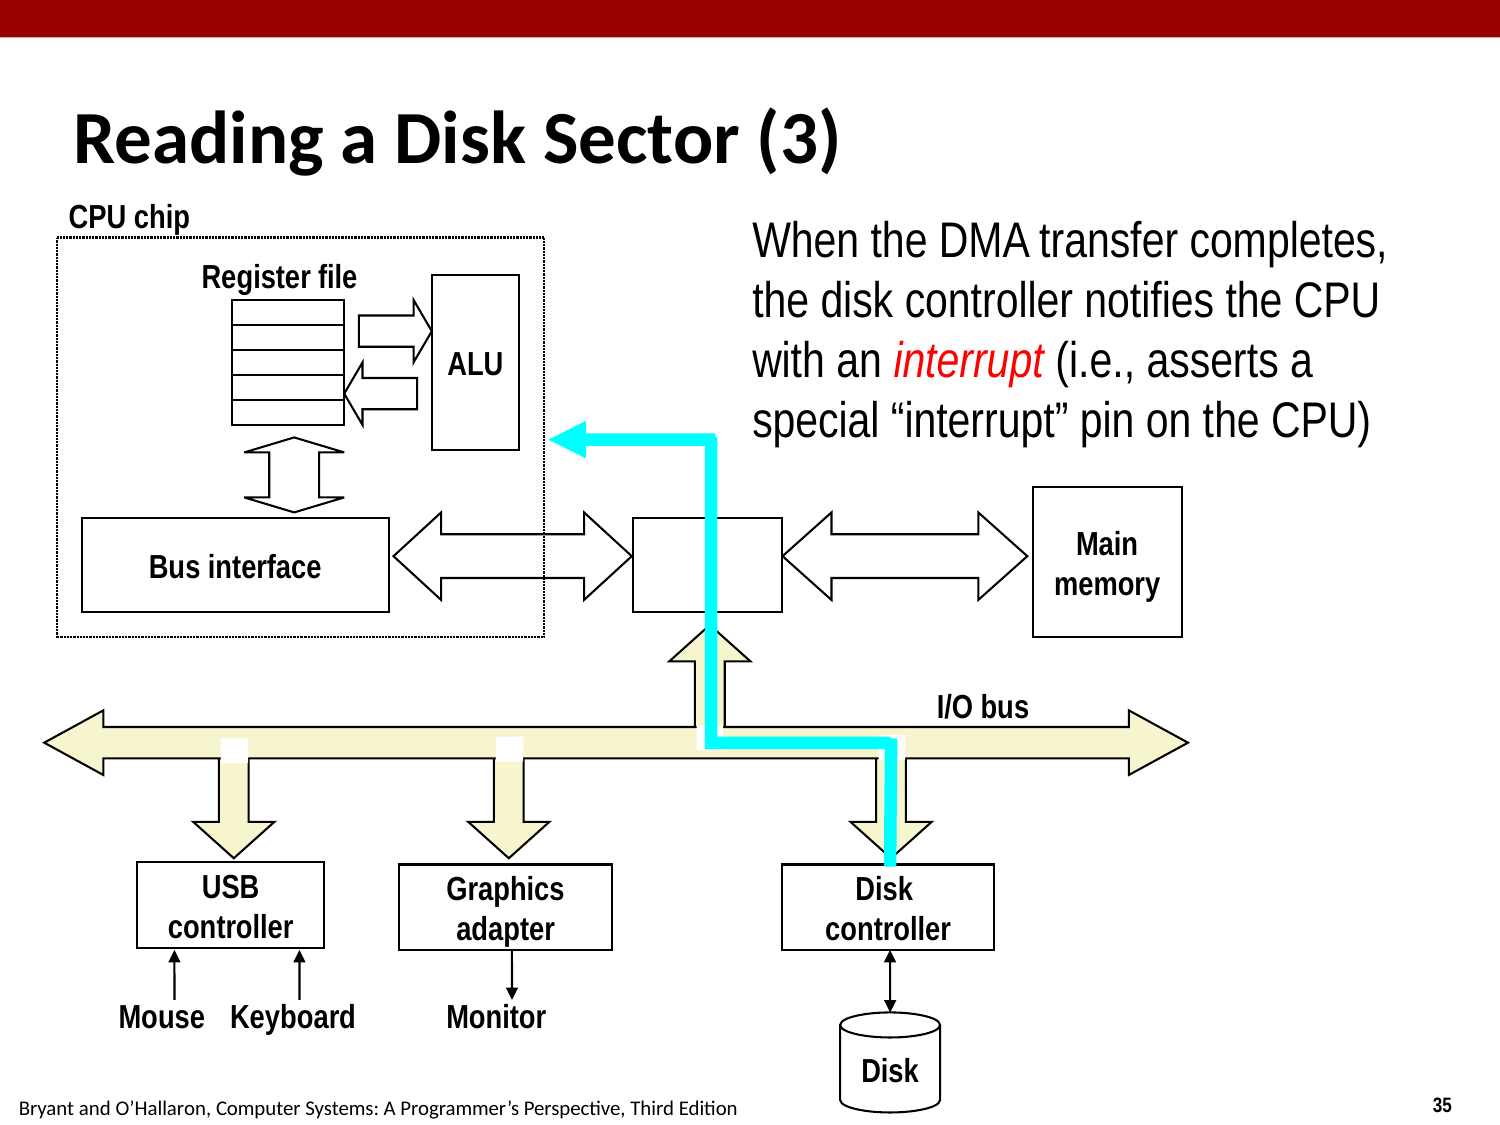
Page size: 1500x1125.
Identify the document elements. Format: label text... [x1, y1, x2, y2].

title Reading a Disk Sector (3) [58, 71, 1304, 197]
text_box Keyboard [215, 987, 371, 1043]
text_box Disk [840, 1026, 941, 1113]
text_box Monitor [431, 987, 561, 1043]
text_box Bus interface [81, 517, 389, 613]
text_box [718, 632, 1189, 853]
text_box Disk controller [781, 864, 995, 950]
text_box I/O bus [922, 677, 1045, 733]
text_box CPU chip [54, 187, 206, 243]
text_box Register file [186, 247, 373, 303]
text_box ALU [431, 275, 520, 450]
text_box [44, 630, 884, 859]
text_box Mouse [103, 987, 215, 1043]
text_box Main memory [1032, 487, 1182, 638]
text_box Graphics adapter [399, 864, 612, 950]
text_box USB controller [137, 862, 325, 948]
text_box When the DMA transfer completes, the disk controller notifies the CPU with an interrupt (i.e., asserts a special “interrupt” pin on the CPU) [737, 199, 1450, 455]
